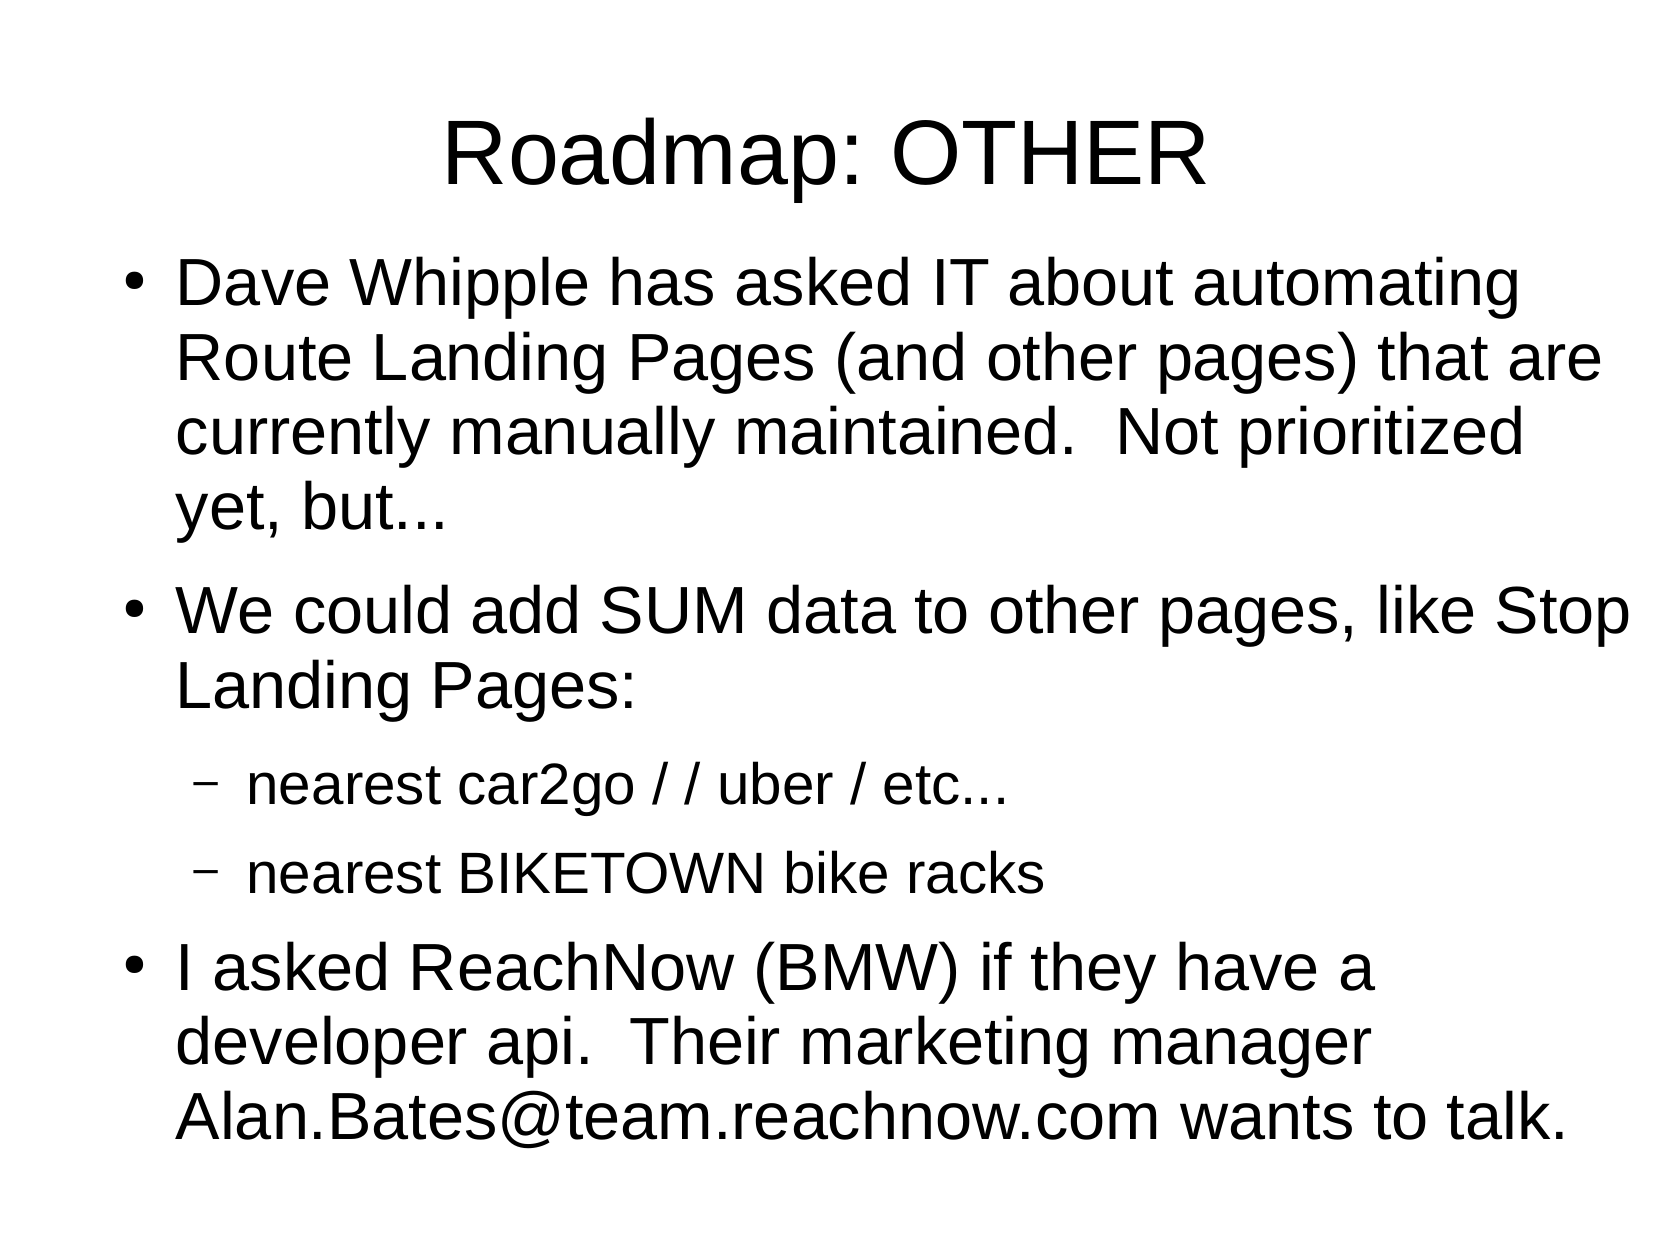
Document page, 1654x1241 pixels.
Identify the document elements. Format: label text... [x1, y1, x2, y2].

list Dave Whipple has asked IT about automating Route Landing Pages (and other pages) that are currently manually maintained. Not prioritized yet, but... We could add SUM data to other pages, like Stop Landing Pages: nearest car2go / / uber / etc... nearest BIKETOWN bike racks I asked ReachNow (BMW) if they have a developer api. Their marketing manager Alan.Bates@team.reachnow.com wants to talk. [105, 244, 1636, 1204]
title Roadmap: OTHER [82, 49, 1571, 257]
